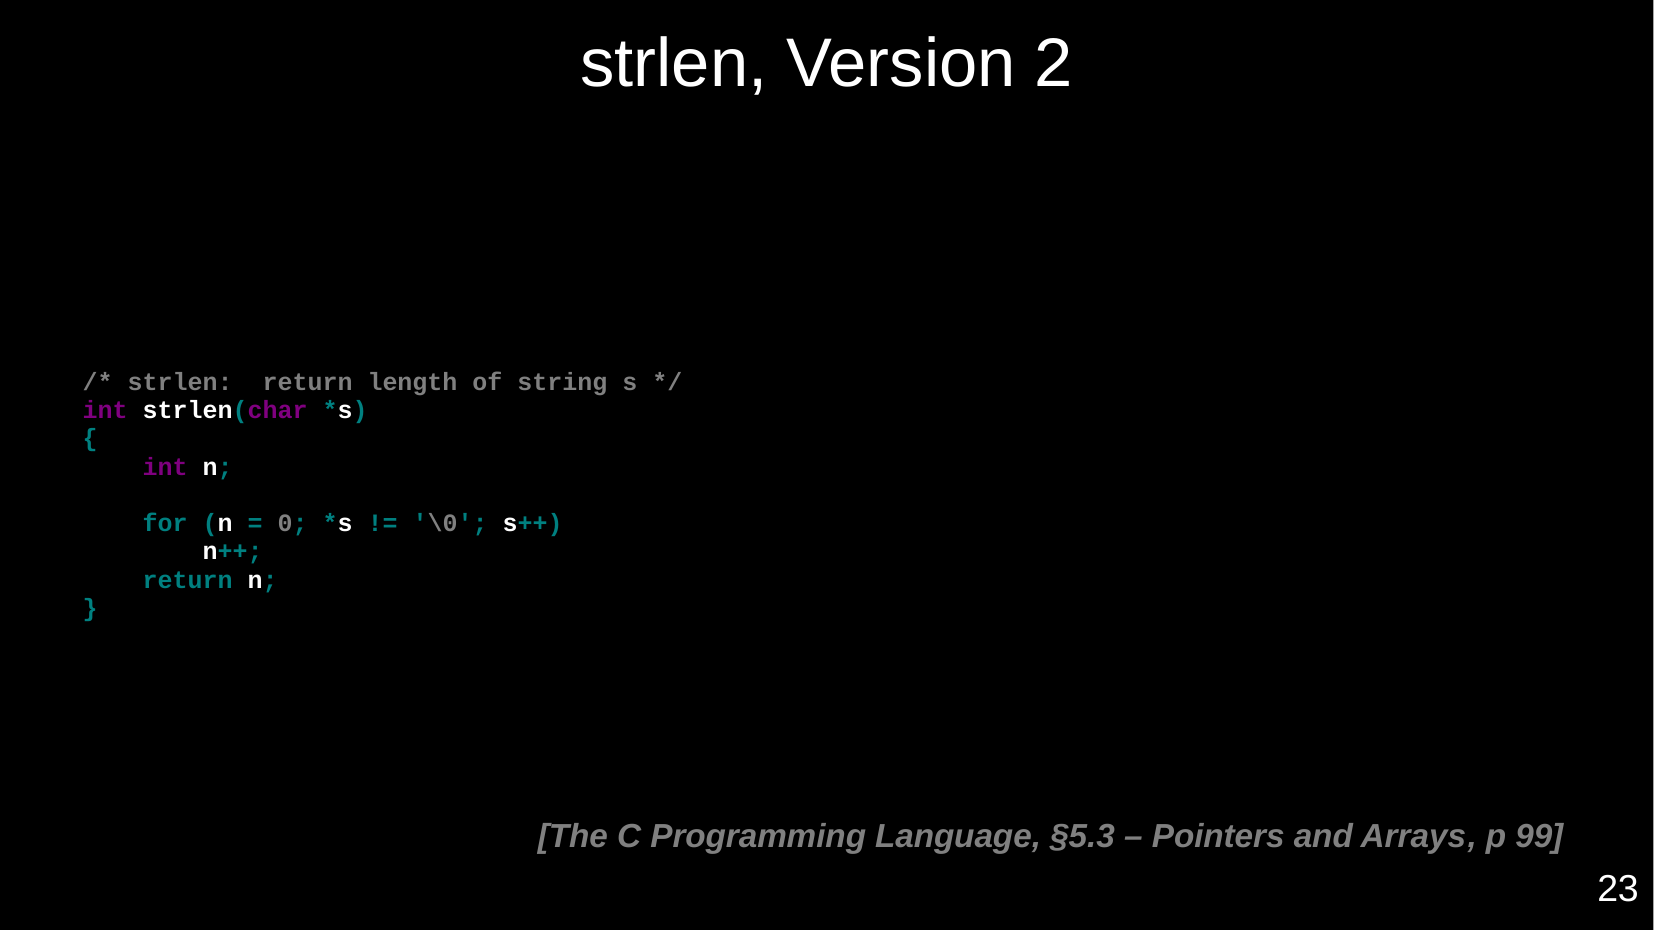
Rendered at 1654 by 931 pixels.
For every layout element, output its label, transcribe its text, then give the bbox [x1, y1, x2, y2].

title strlen, Version 2 [82, 4, 1571, 121]
text_box [The C Programming Language, §5.3 – Pointers and Arrays, p 99] [510, 810, 1579, 862]
subtitle /* strlen: return length of string s */ int strlen(char *s) { int n; for (n = 0; *s != '\0'; s++) n++; return n; } [82, 132, 1571, 889]
text_box <number> [1024, 860, 1654, 931]
